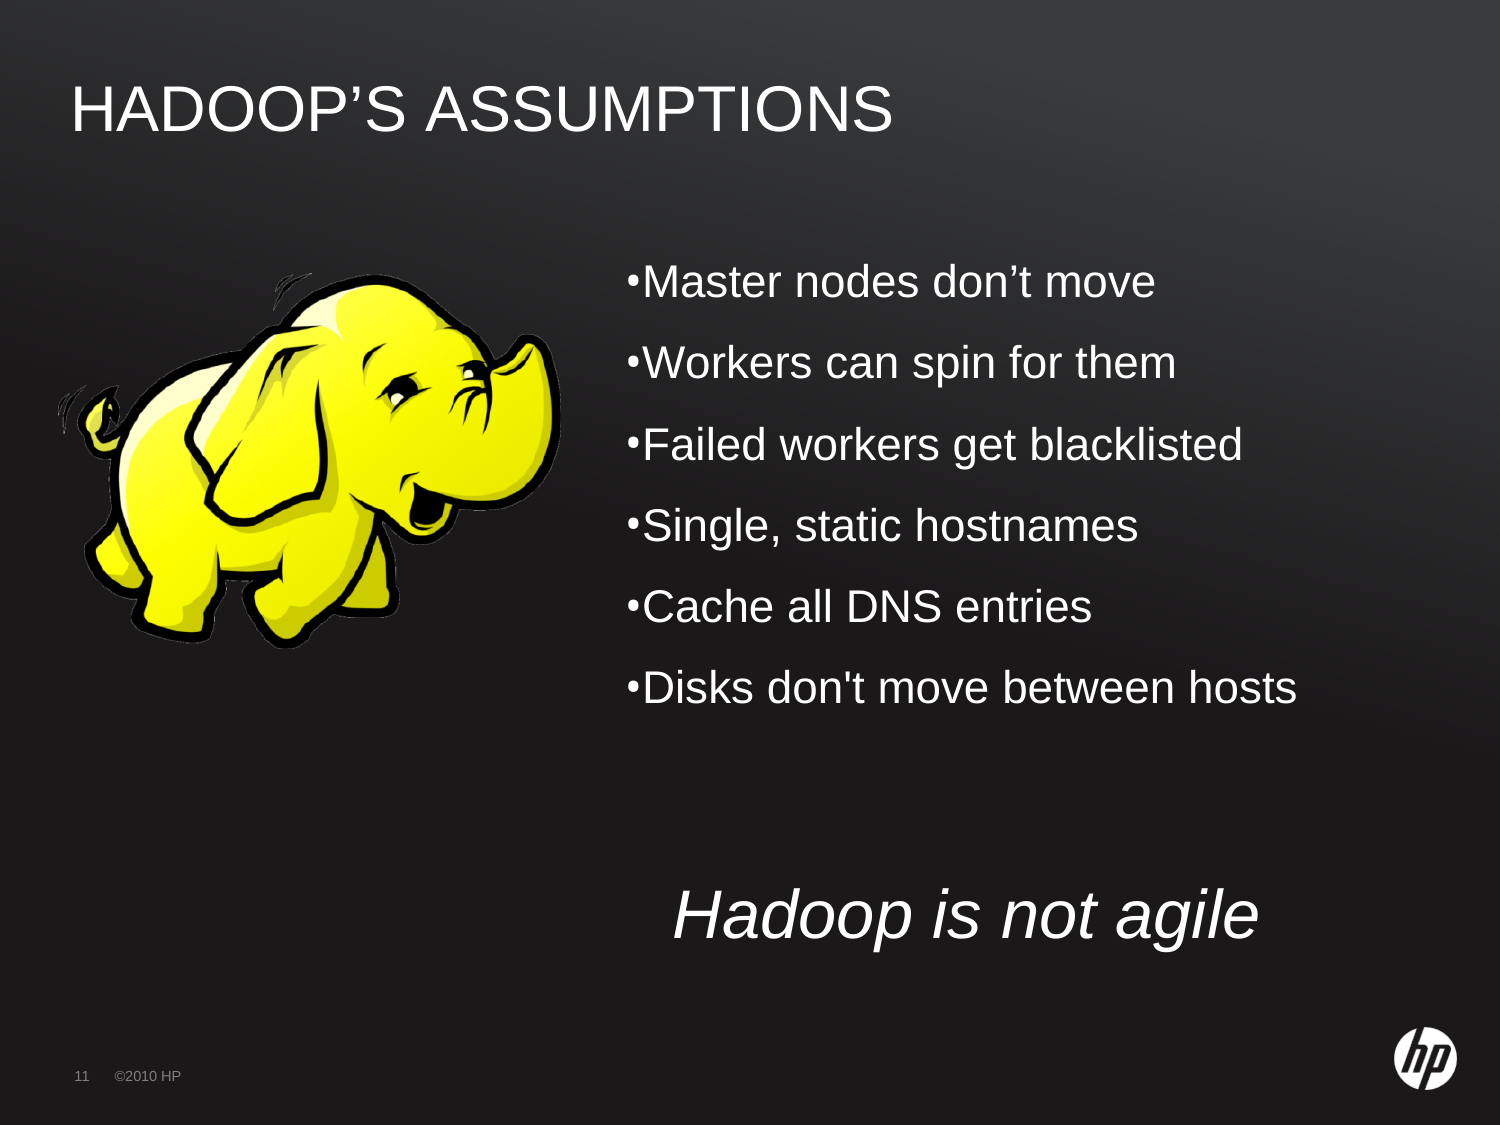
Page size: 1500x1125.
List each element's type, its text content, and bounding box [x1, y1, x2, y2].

text_box HADOOP’S ASSUMPTIONS [55, 68, 1430, 153]
picture [0, 0, 1500, 1125]
text_box Master nodes don’t move Workers can spin for them Failed workers get blacklisted Single, static hostnames Cache all DNS entries Disks don't move between hosts [610, 238, 1460, 863]
text_box Hadoop is not agile [657, 869, 1276, 962]
